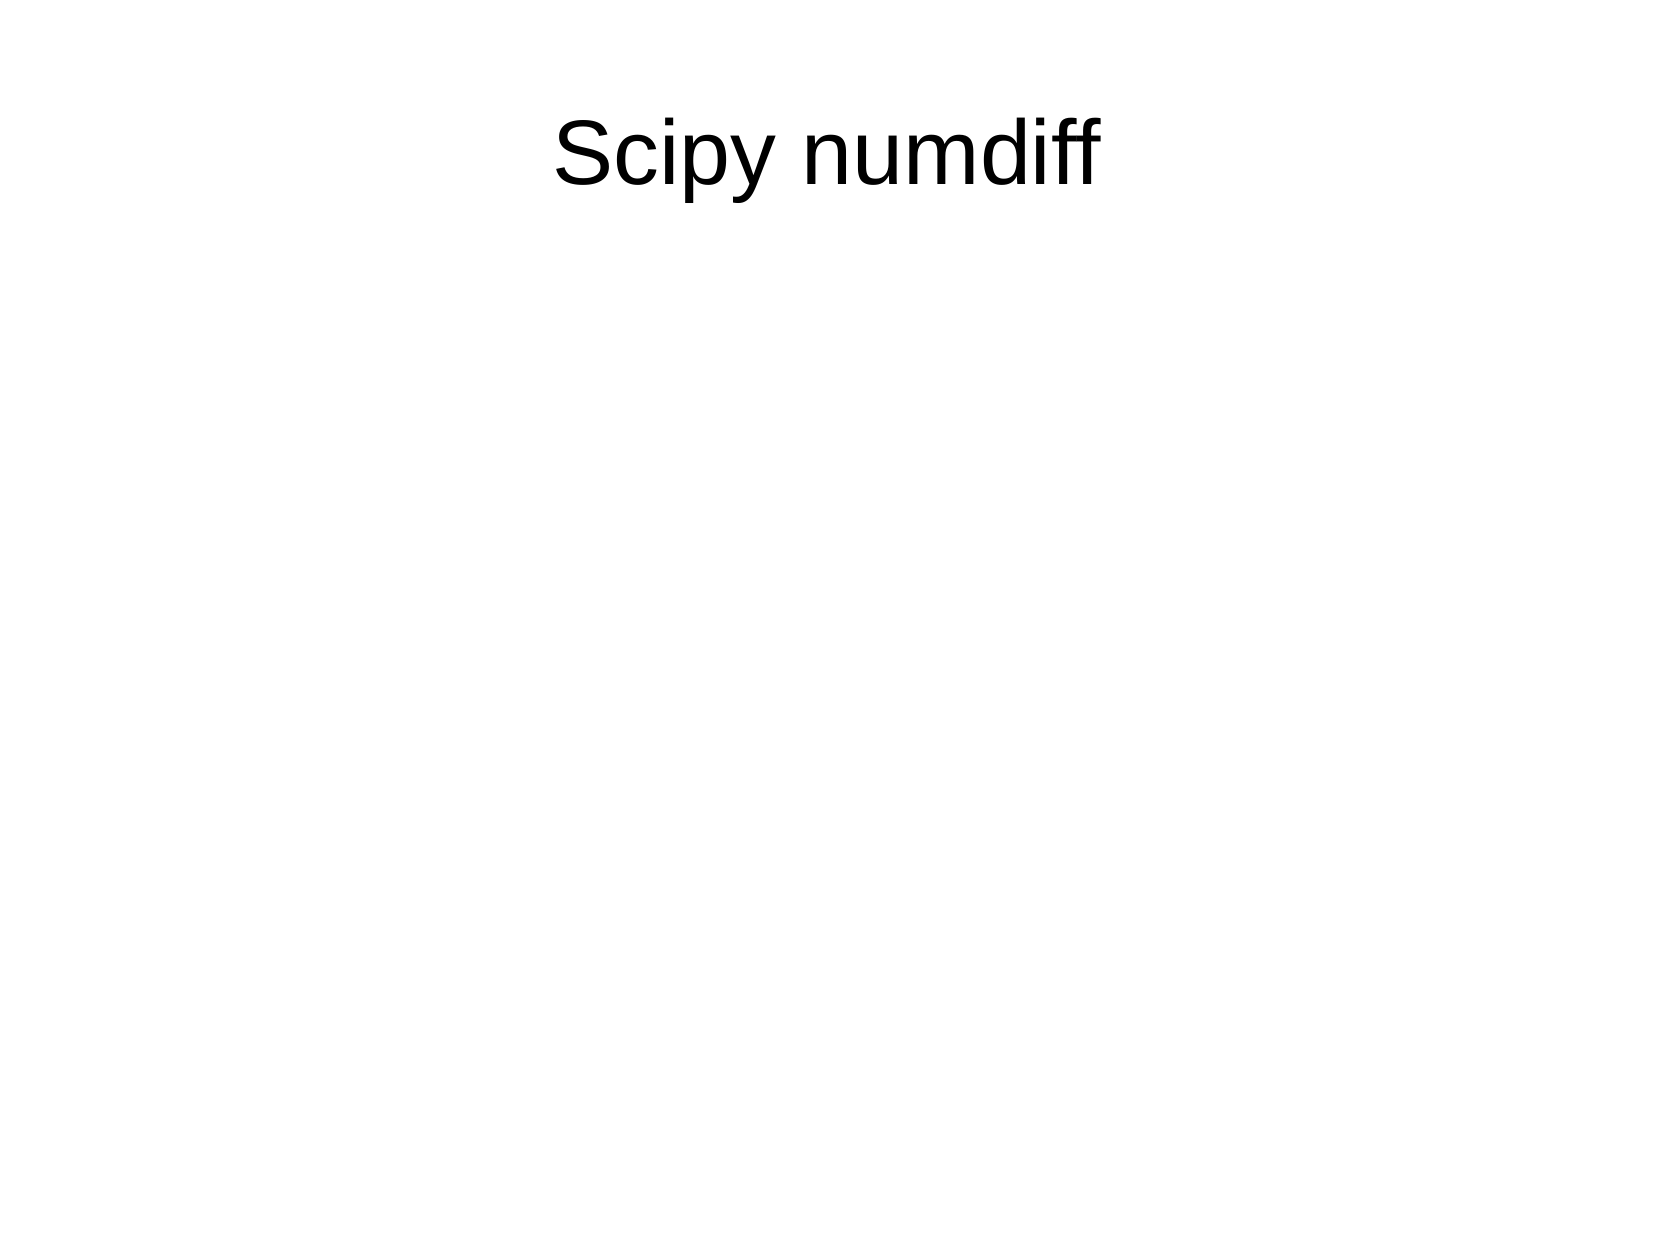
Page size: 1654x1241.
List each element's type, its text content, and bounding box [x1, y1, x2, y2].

title Scipy numdiff [82, 49, 1571, 257]
